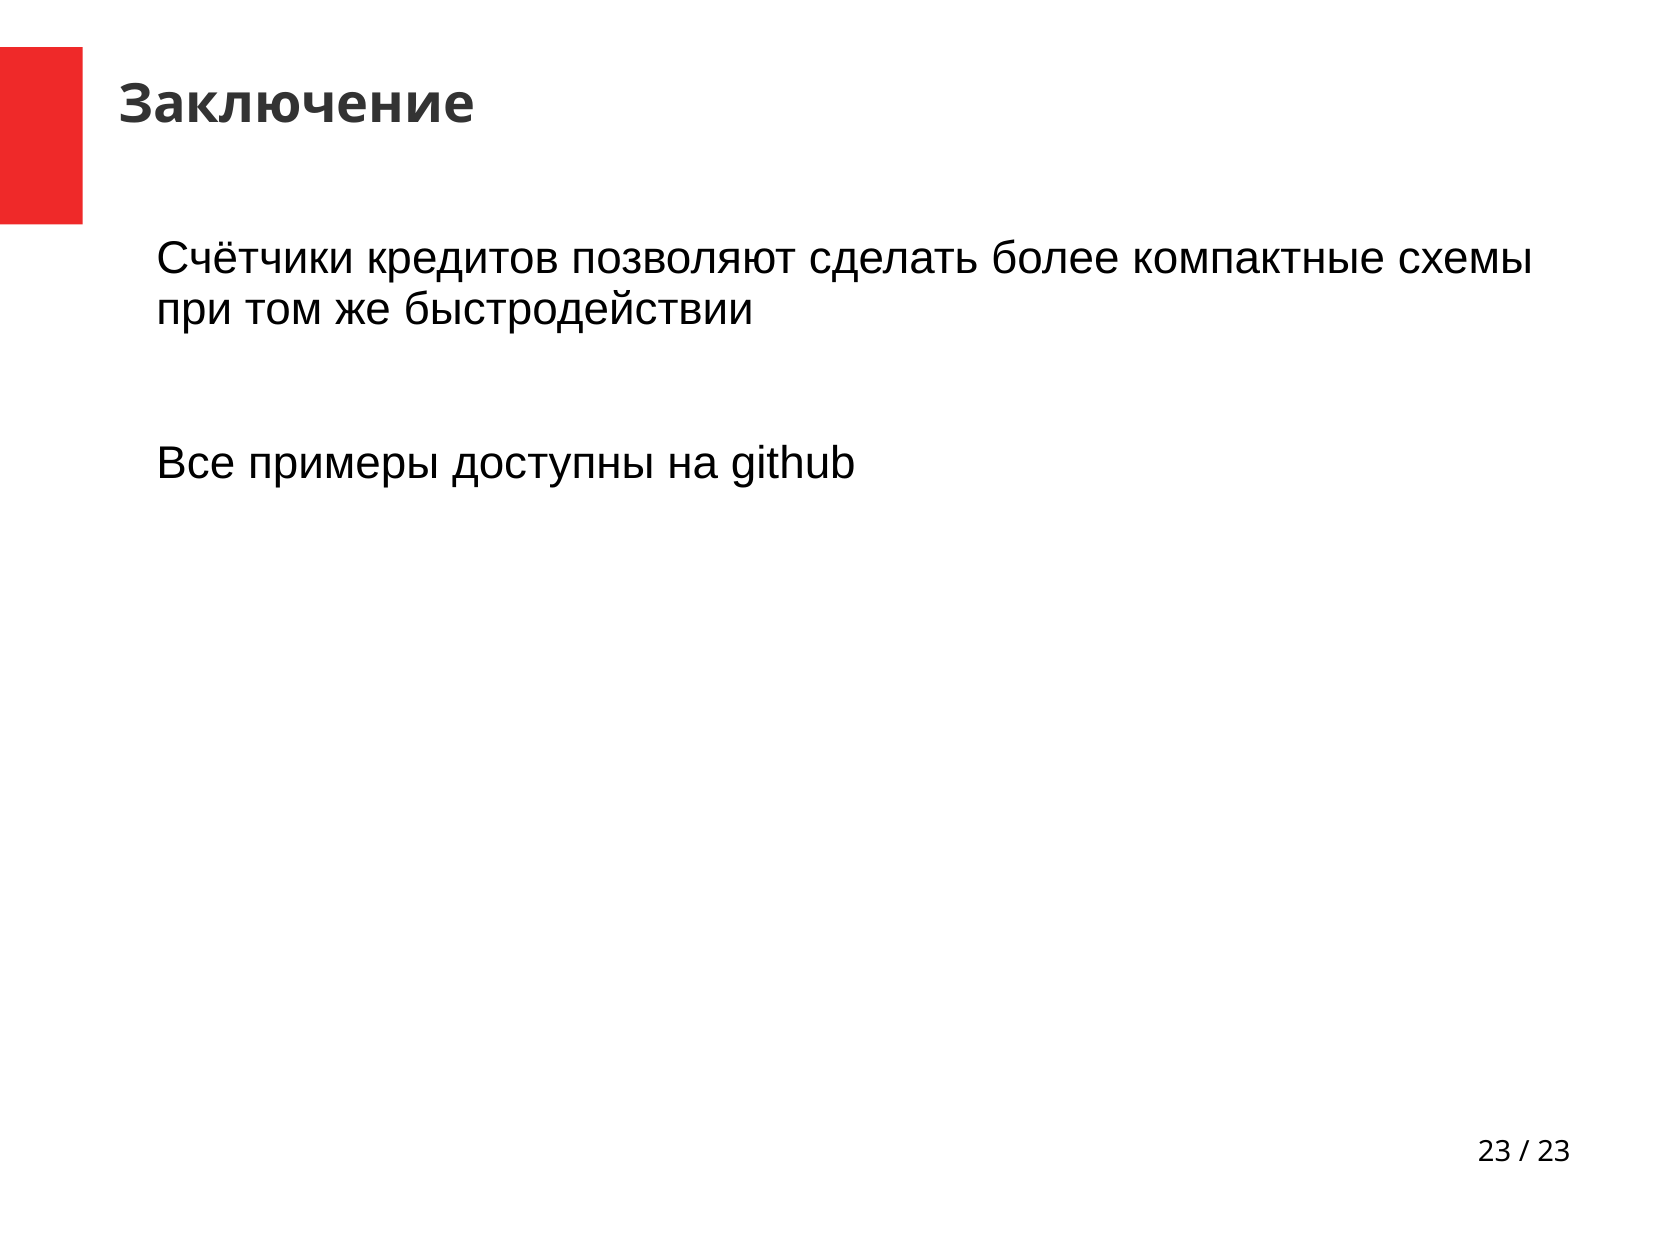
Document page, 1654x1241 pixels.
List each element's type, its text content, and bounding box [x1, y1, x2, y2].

title Заключение [118, 49, 1571, 154]
text_box Счётчики кредитов позволяют сделать более компактные схемы при том же быстродействии Все примеры доступны на github [141, 224, 1595, 1063]
